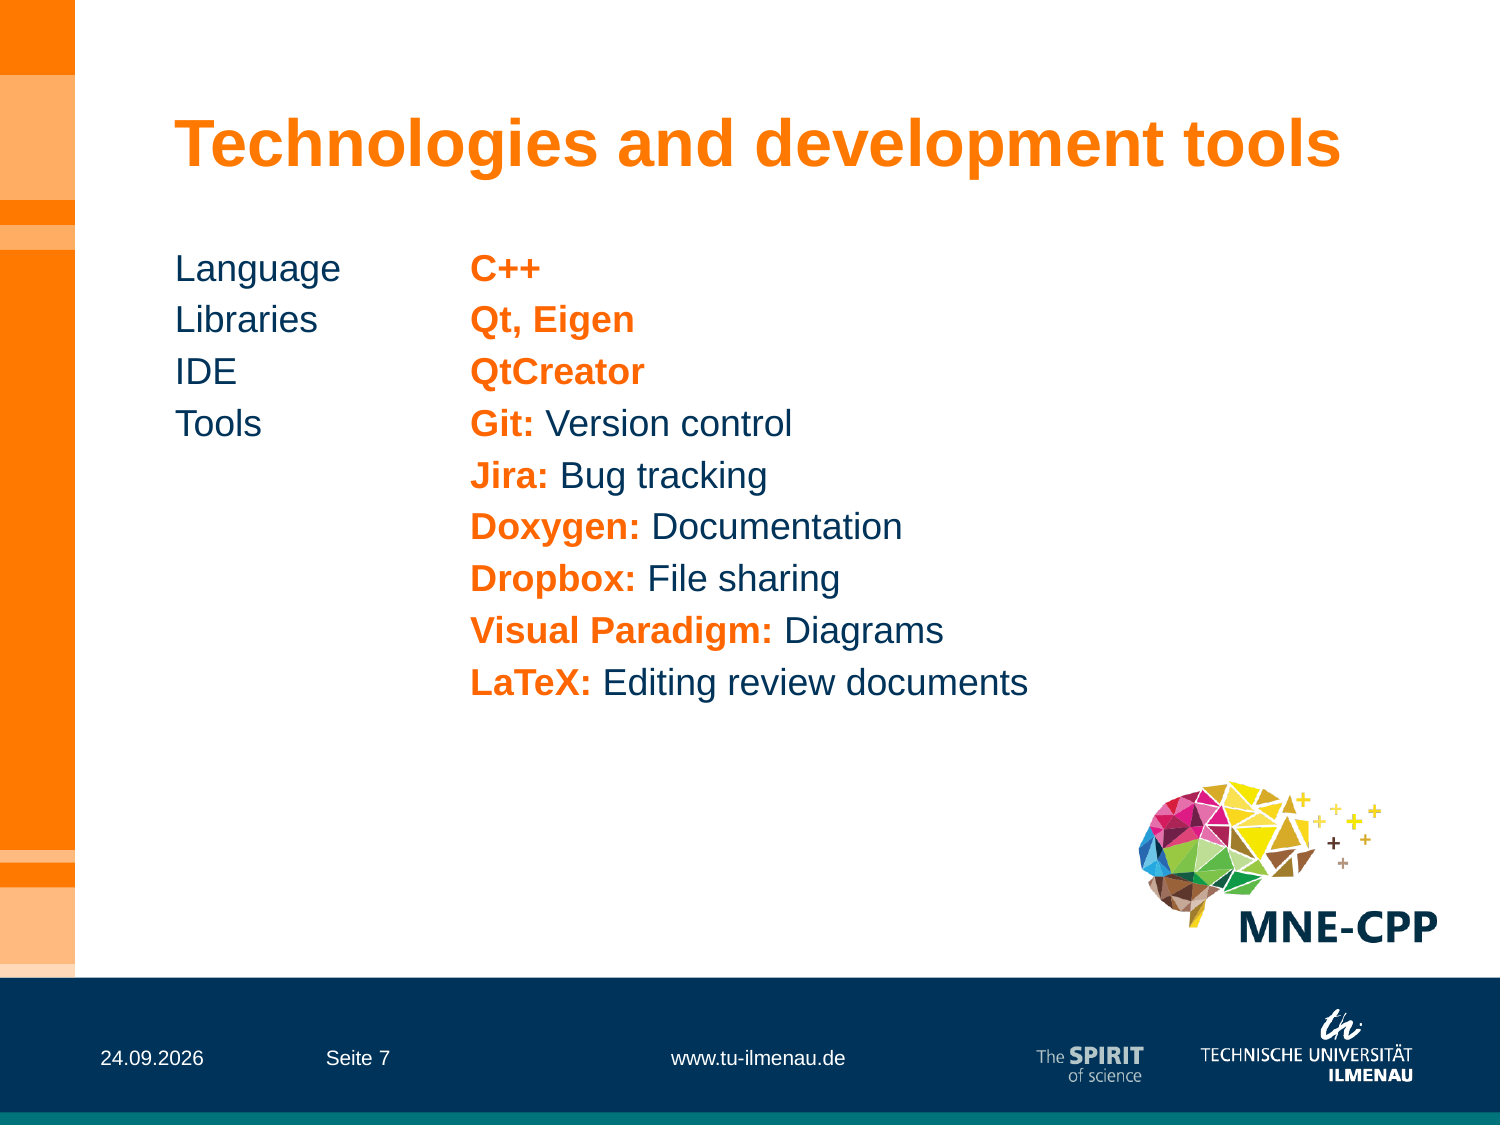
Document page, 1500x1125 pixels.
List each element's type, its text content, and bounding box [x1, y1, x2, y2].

text_box Language C++ Libraries Qt, Eigen IDE QtCreator Tools Git: Version control Jira: Bug tracking Doxygen: Documentation Dropbox: File sharing Visual Paradigm: Diagrams LaTeX: Editing review documents [174, 237, 1413, 837]
picture [1074, 755, 1500, 969]
slide_number Seite <Foliennummer> [289, 1037, 427, 1088]
text_box Technologies and development tools [174, 99, 1413, 188]
slide_number 03.05.2017 [100, 1037, 276, 1088]
footer www.tu-ilmenau.de [644, 1037, 858, 1088]
picture [1200, 1009, 1413, 1082]
picture [1033, 1040, 1147, 1085]
